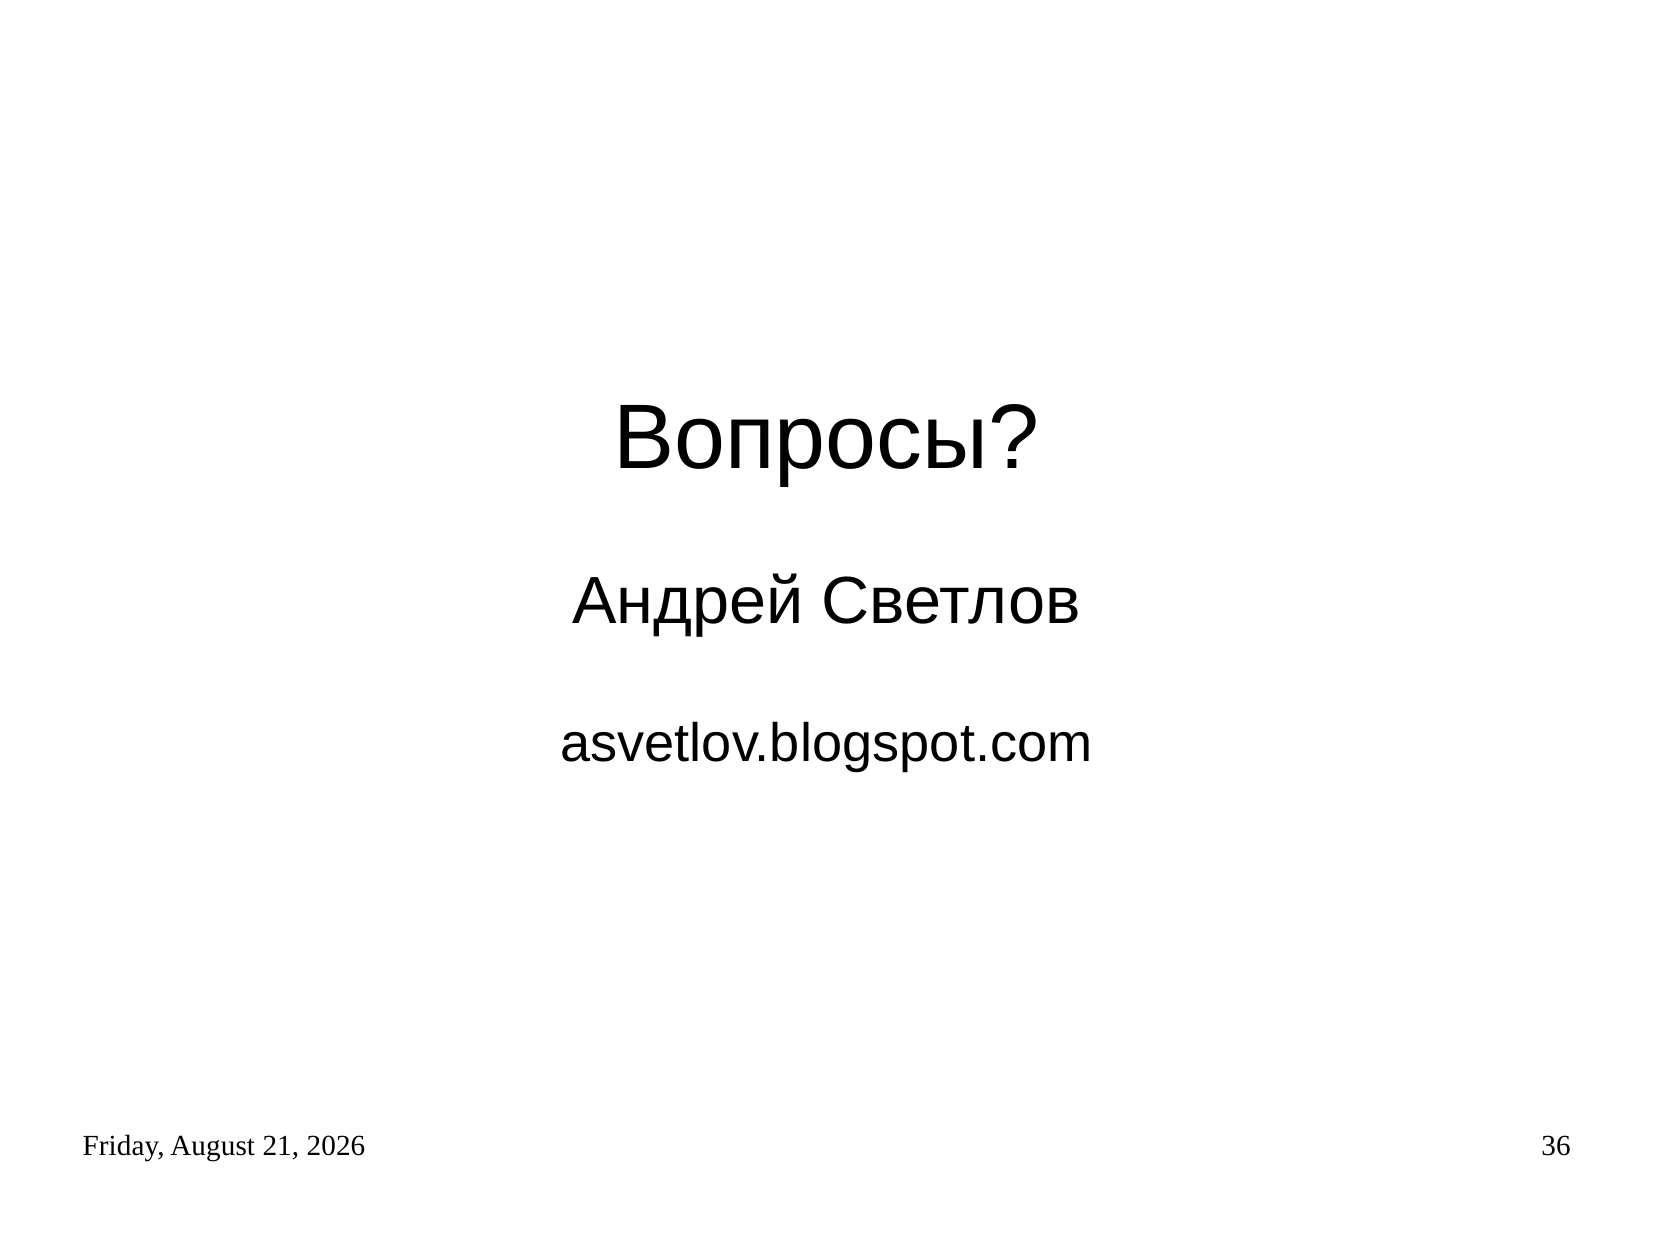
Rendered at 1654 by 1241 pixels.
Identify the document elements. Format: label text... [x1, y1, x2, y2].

subtitle Вопросы? Андрей Светлов asvetlov.blogspot.com [82, 49, 1571, 1109]
